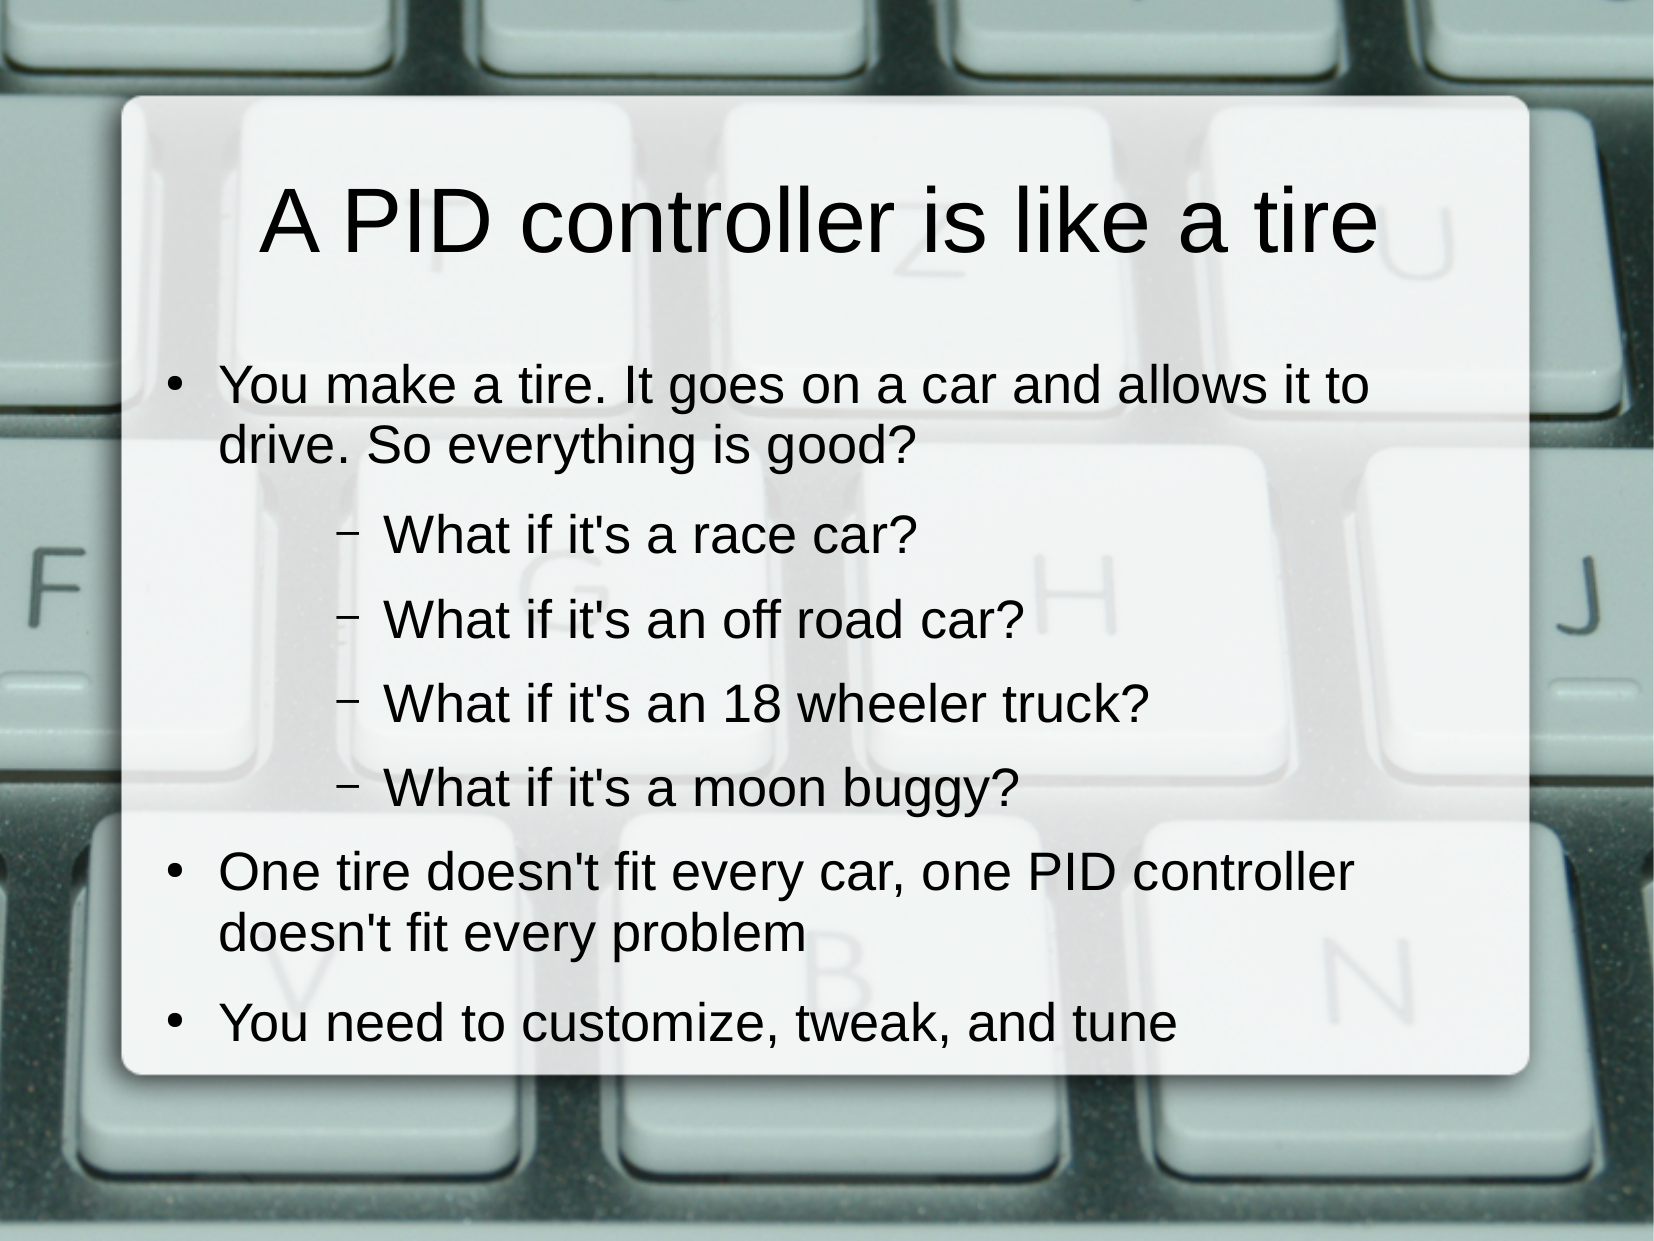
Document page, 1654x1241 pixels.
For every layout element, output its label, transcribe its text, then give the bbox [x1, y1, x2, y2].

title A PID controller is like a tire [135, 117, 1506, 325]
list You make a tire. It goes on a car and allows it to drive. So everything is good? What if it's a race car? What if it's an off road car? What if it's an 18 wheeler truck? What if it's a moon buggy? One tire doesn't fit every car, one PID controller doesn't fit every problem You need to customize, tweak, and tune [147, 354, 1506, 1063]
picture [0, 0, 1654, 1241]
